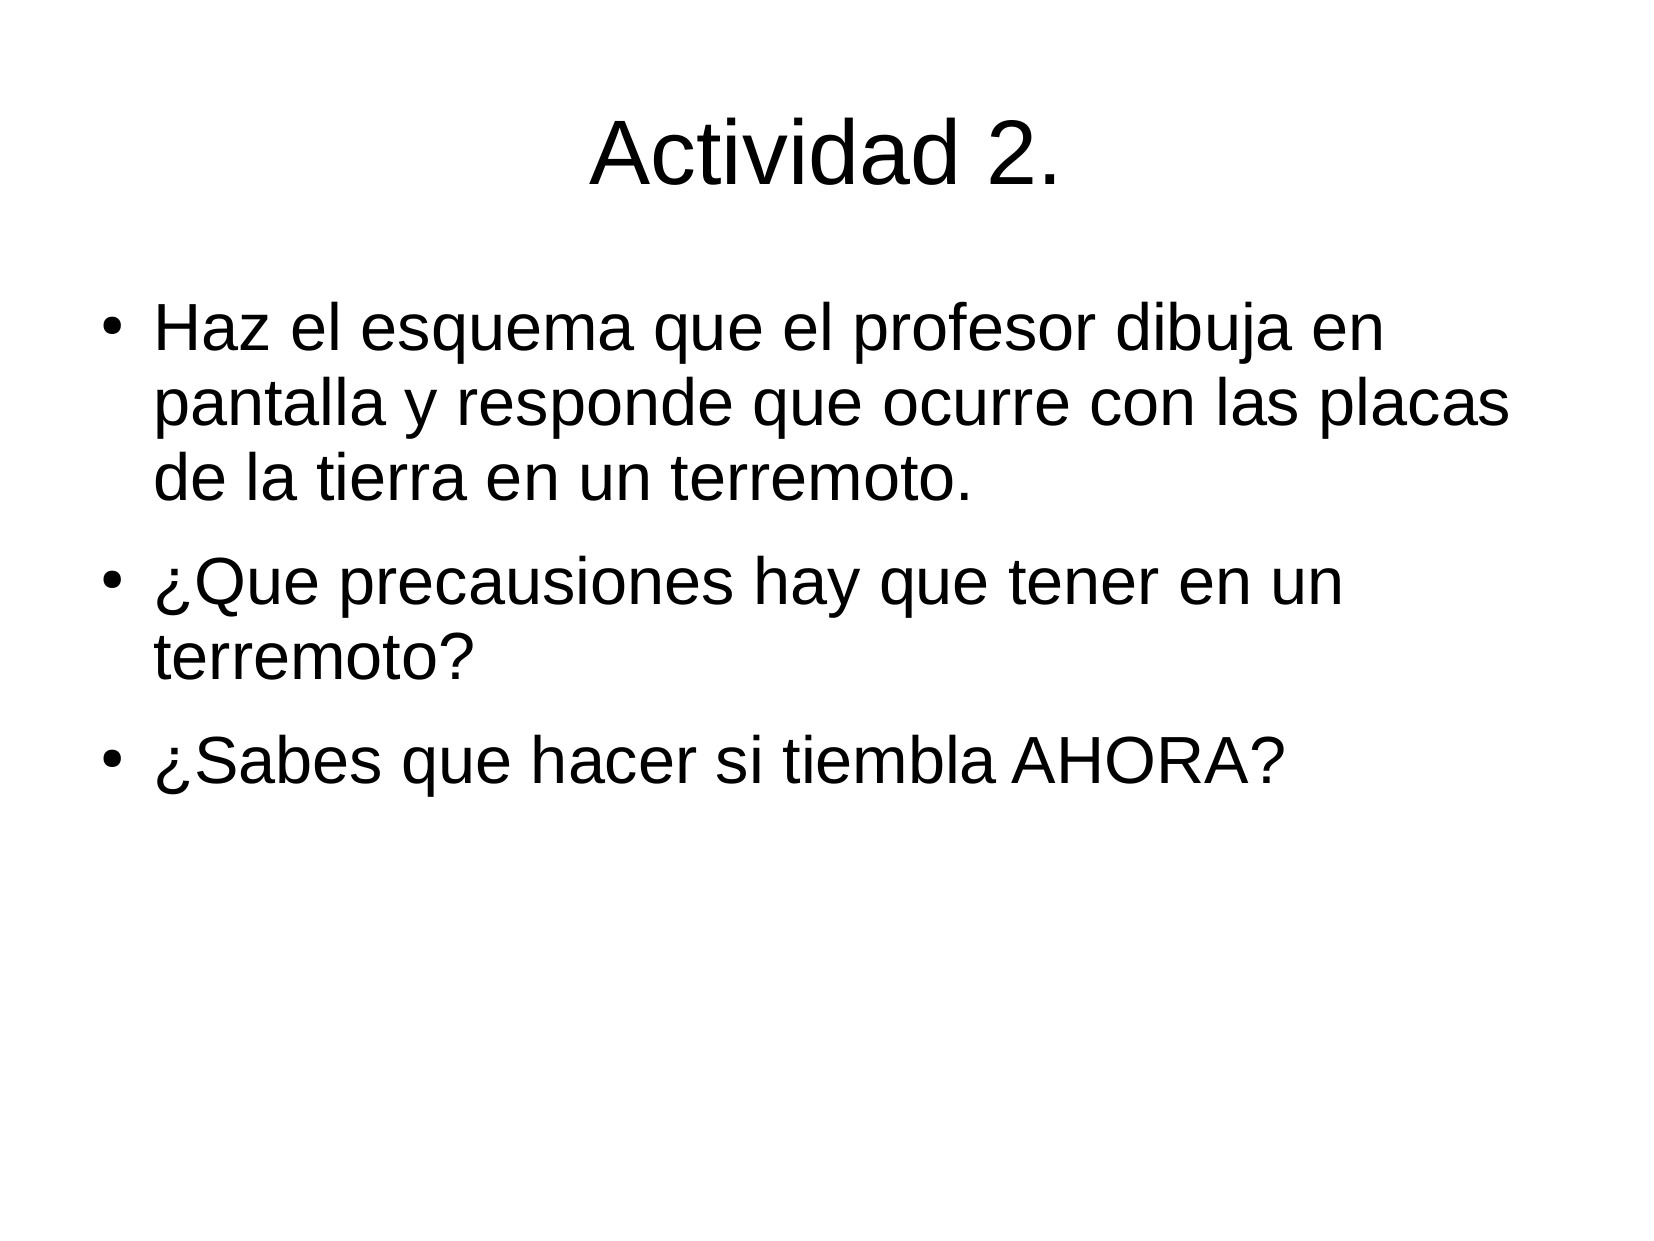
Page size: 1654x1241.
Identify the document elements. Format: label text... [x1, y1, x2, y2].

list Haz el esquema que el profesor dibuja en pantalla y responde que ocurre con las placas de la tierra en un terremoto. ¿Que precausiones hay que tener en un terremoto? ¿Sabes que hacer si tiembla AHORA? [82, 290, 1571, 1010]
title Actividad 2. [82, 49, 1571, 257]
